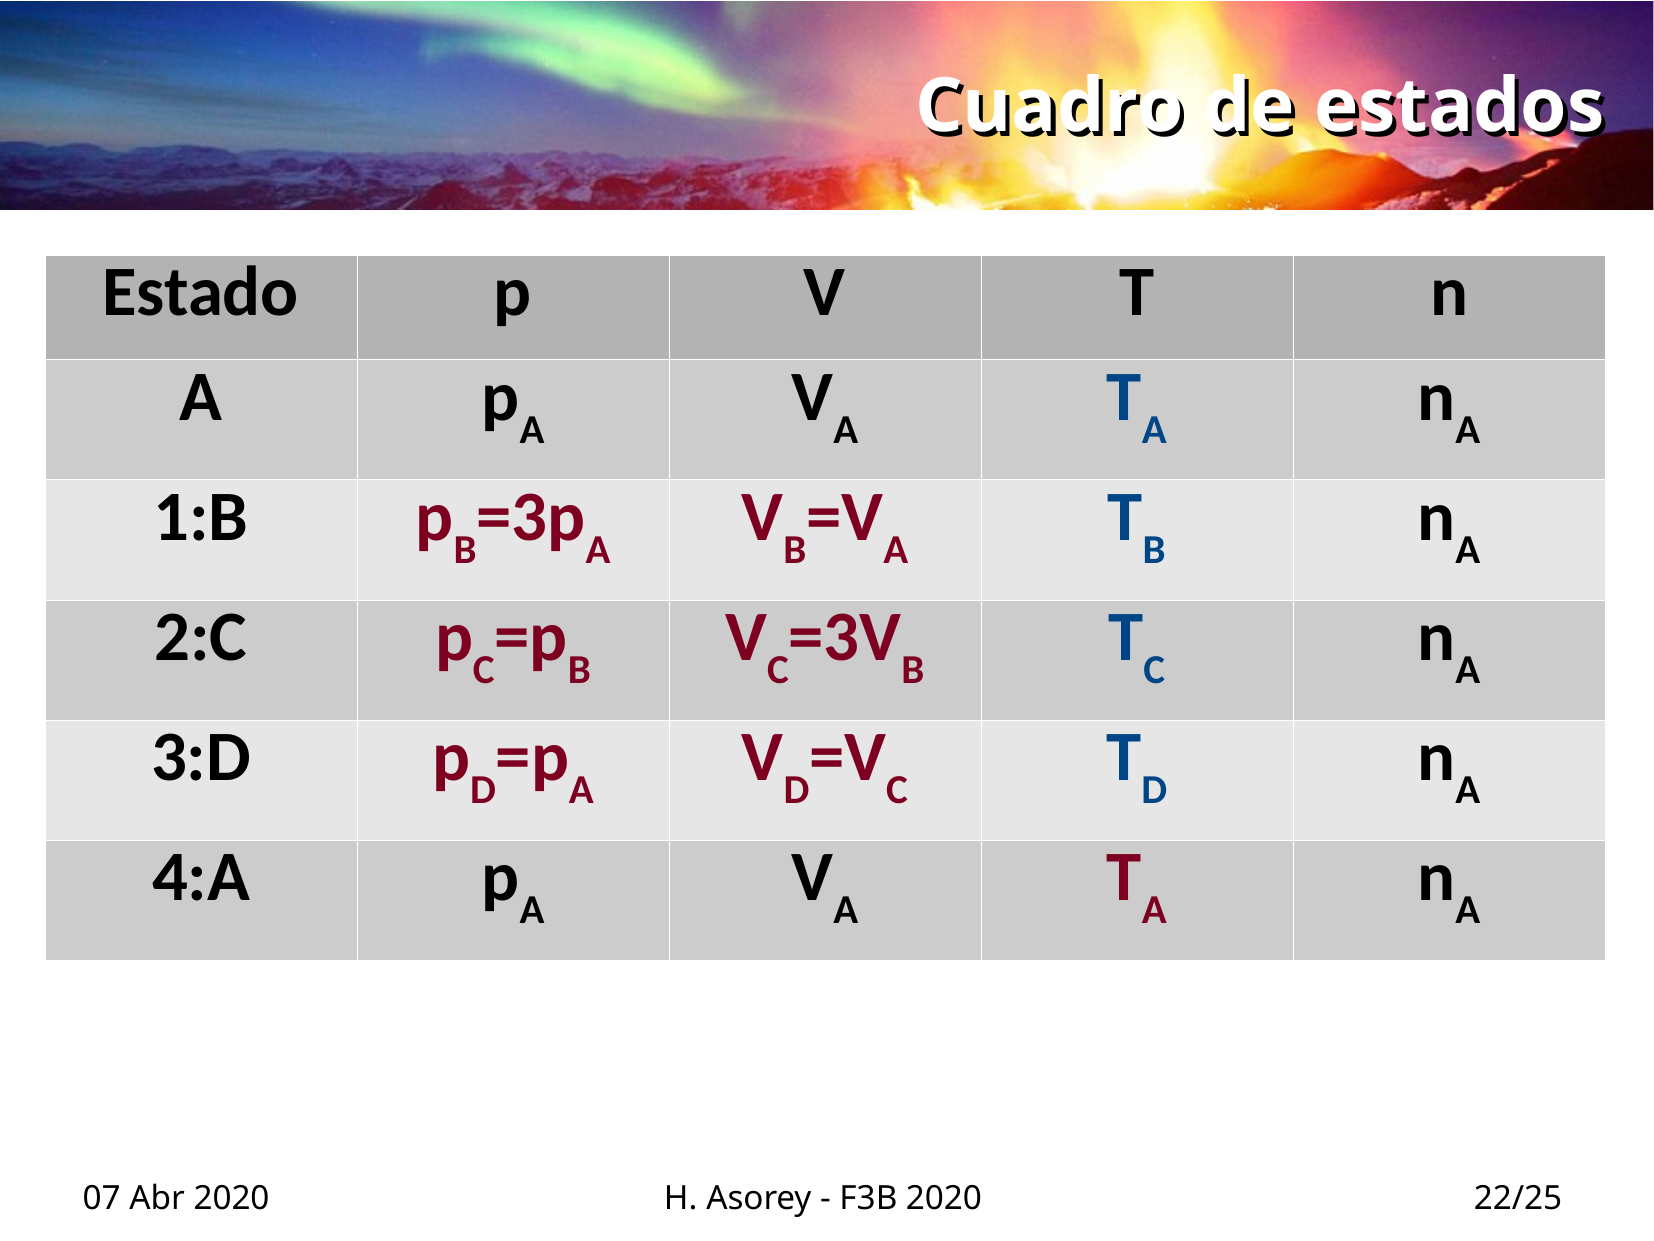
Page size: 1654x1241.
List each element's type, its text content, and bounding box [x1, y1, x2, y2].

table_cell TB [982, 480, 1293, 600]
table_cell VB=VA [670, 480, 981, 600]
table_cell pD=pA [358, 721, 669, 840]
table_cell nA [1294, 601, 1605, 720]
table_cell pA [358, 360, 669, 479]
table_cell nA [1294, 360, 1605, 479]
table_cell 3:D [46, 721, 357, 840]
table_cell VA [670, 841, 981, 960]
table_header p [358, 256, 669, 359]
table_cell TD [982, 721, 1293, 840]
table_header V [670, 256, 981, 359]
table_cell pC=pB [358, 601, 669, 720]
table_cell VA [670, 360, 981, 479]
table_cell nA [1294, 841, 1605, 960]
table_cell nA [1294, 480, 1605, 600]
table_cell 4:A [46, 841, 357, 960]
table_cell TC [982, 601, 1293, 720]
table_cell 1:B [46, 480, 357, 600]
table_cell VC=3VB [670, 601, 981, 720]
table_cell 2:C [46, 601, 357, 720]
table_cell TA [982, 360, 1293, 479]
table_cell pB=3pA [358, 480, 669, 600]
table_cell A [46, 360, 357, 479]
table_header T [982, 256, 1293, 359]
title Cuadro de estados [45, 15, 1606, 191]
table_header n [1294, 256, 1605, 359]
table_cell pA [358, 841, 669, 960]
picture [0, 1, 1654, 210]
table_cell nA [1294, 721, 1605, 840]
table_cell TA [982, 841, 1293, 960]
table_cell VD=VC [670, 721, 981, 840]
table_header Estado [46, 256, 357, 359]
